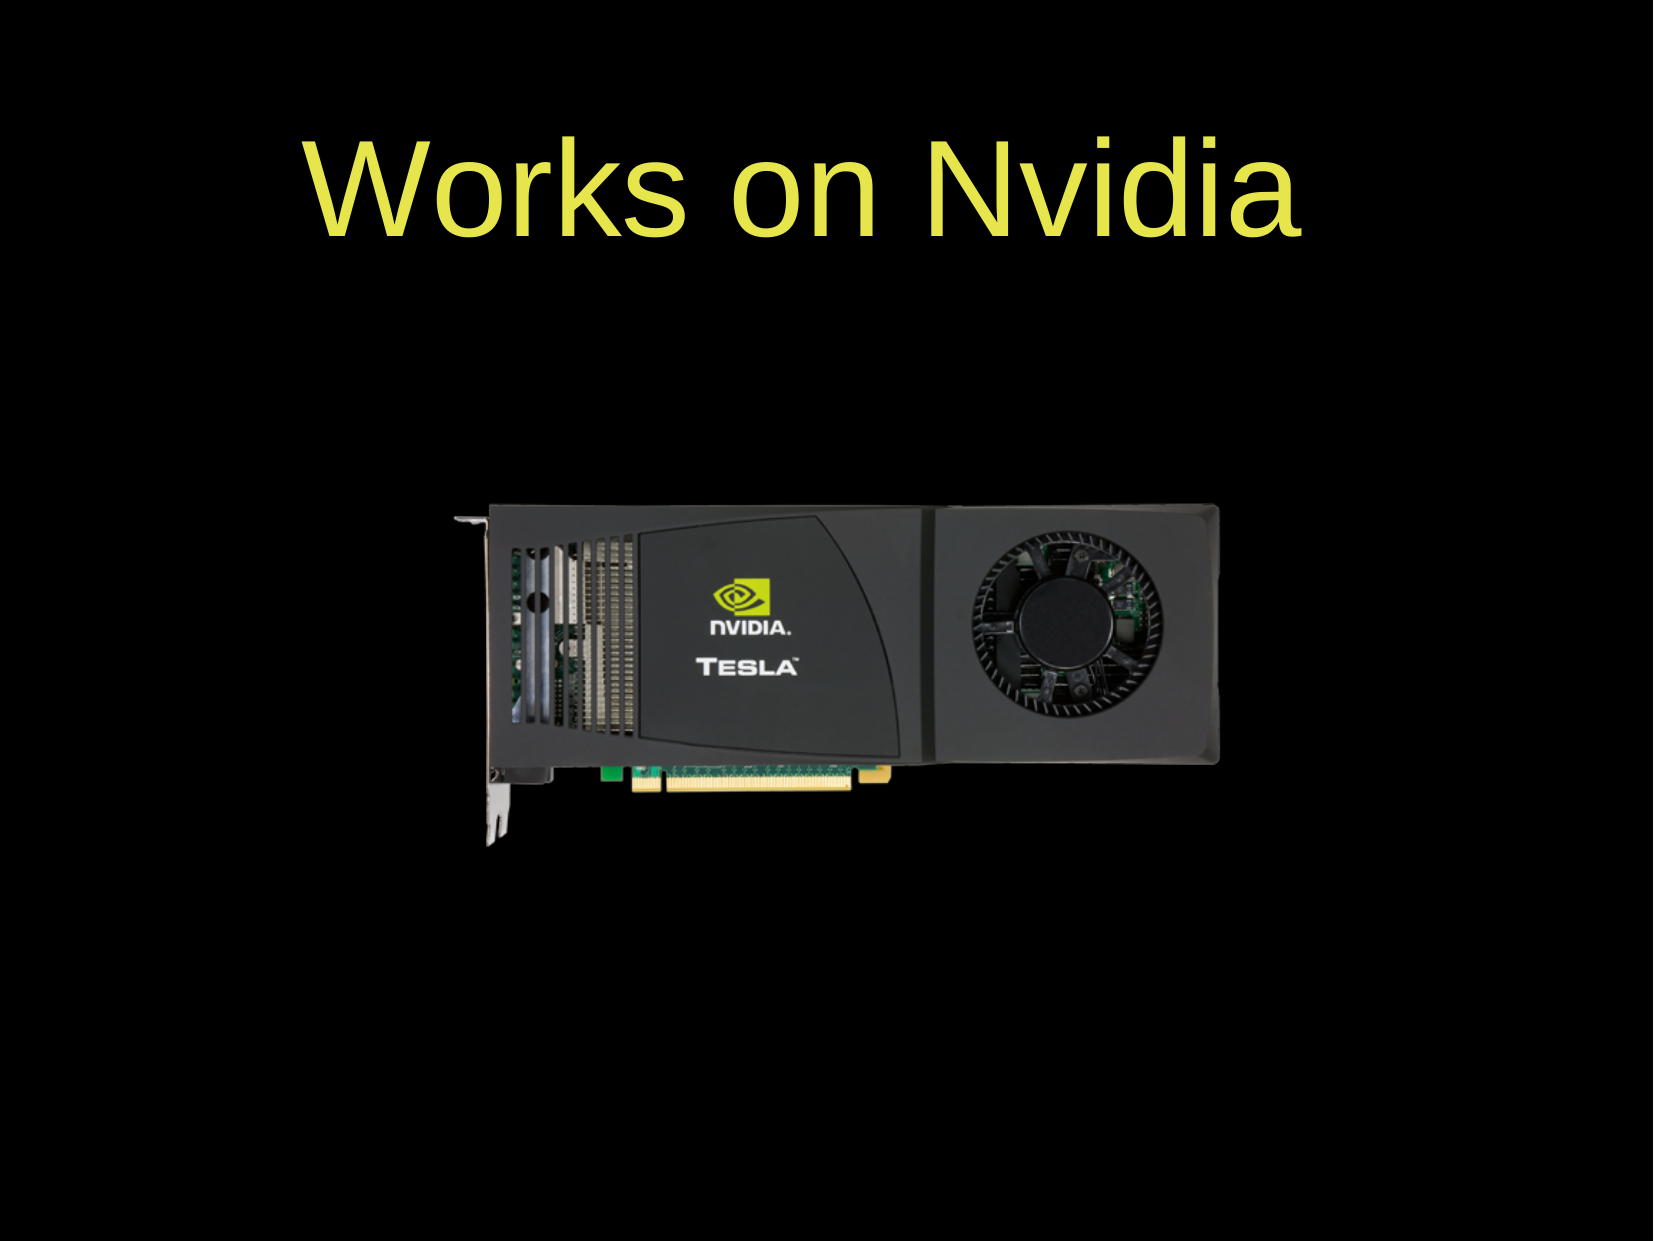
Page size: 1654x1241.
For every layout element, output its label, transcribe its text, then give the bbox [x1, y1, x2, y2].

picture [445, 432, 1233, 920]
title Works on Nvidia [165, 37, 1440, 342]
